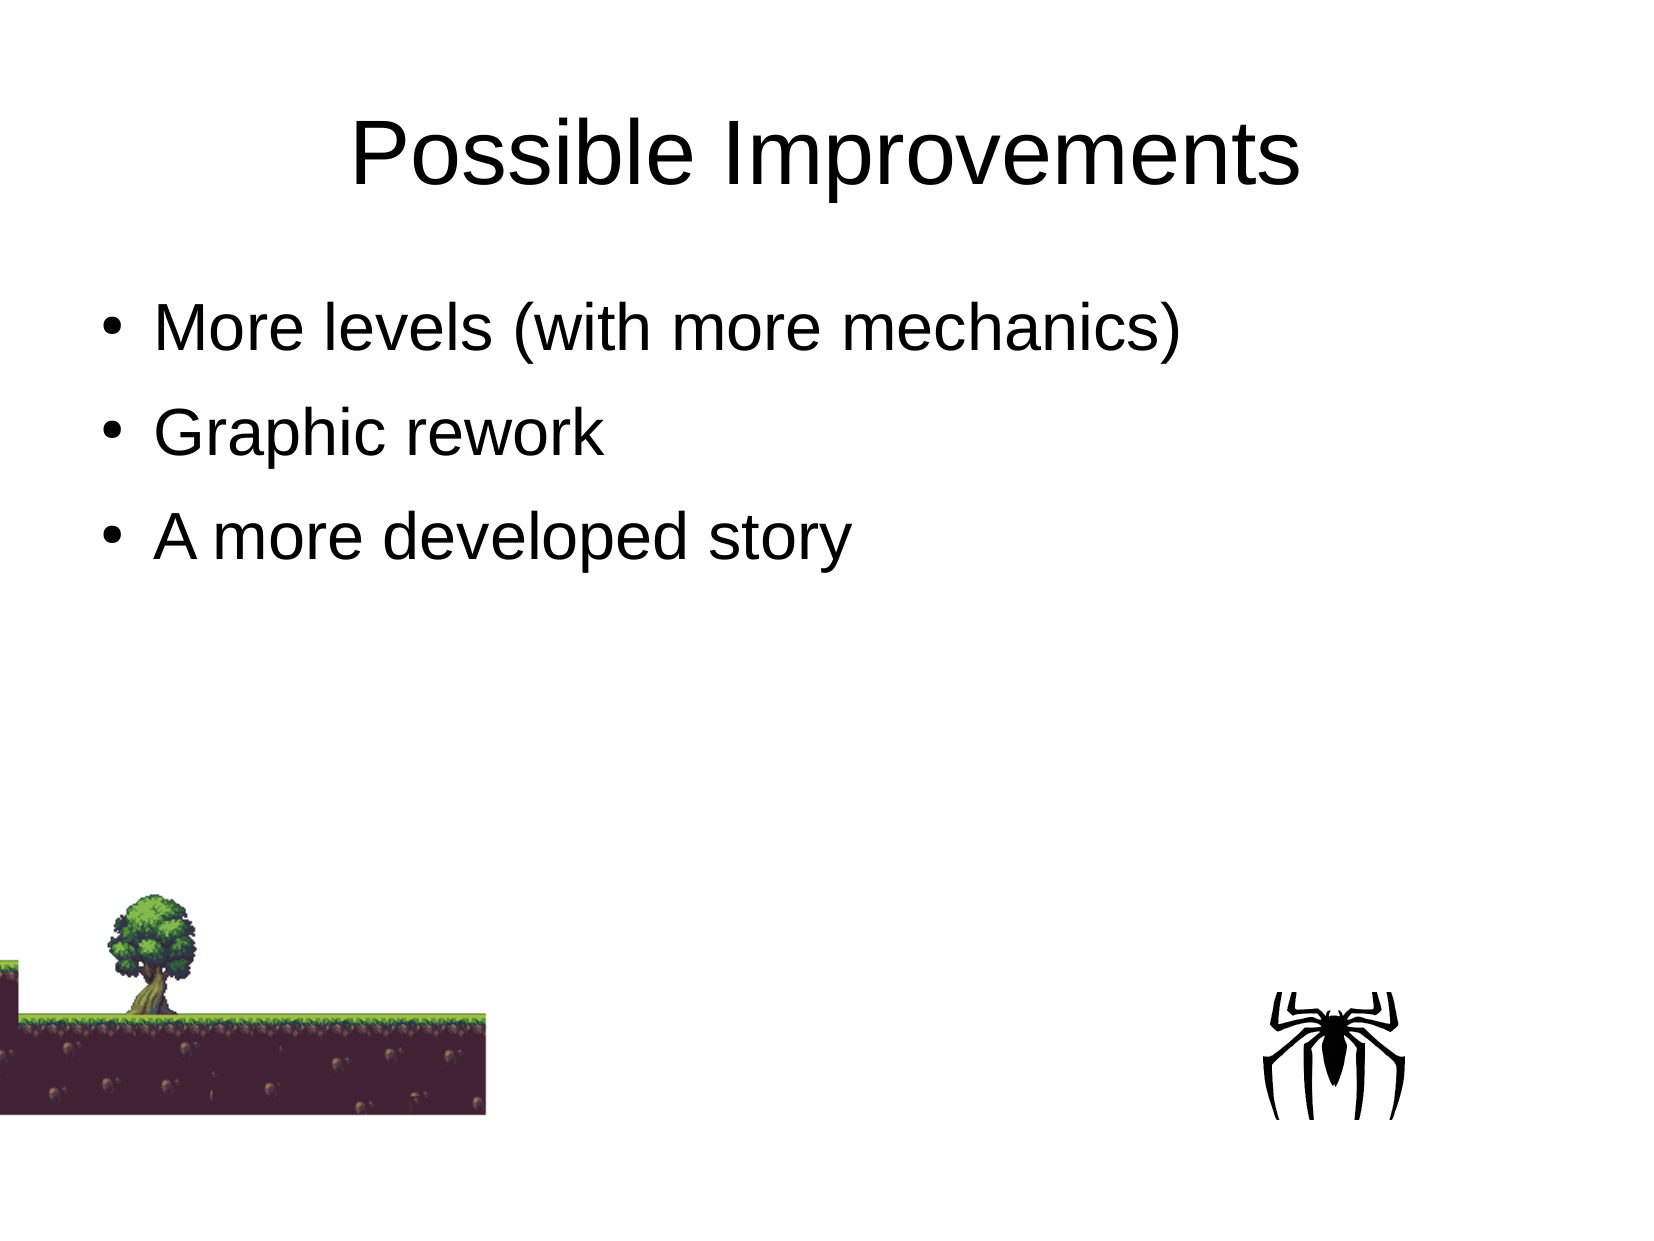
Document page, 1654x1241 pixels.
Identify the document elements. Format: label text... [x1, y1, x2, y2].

picture [1263, 992, 1405, 1121]
list More levels (with more mechanics) Graphic rework A more developed story [82, 290, 1571, 1109]
title Possible Improvements [82, 49, 1571, 257]
picture [0, 732, 519, 1134]
